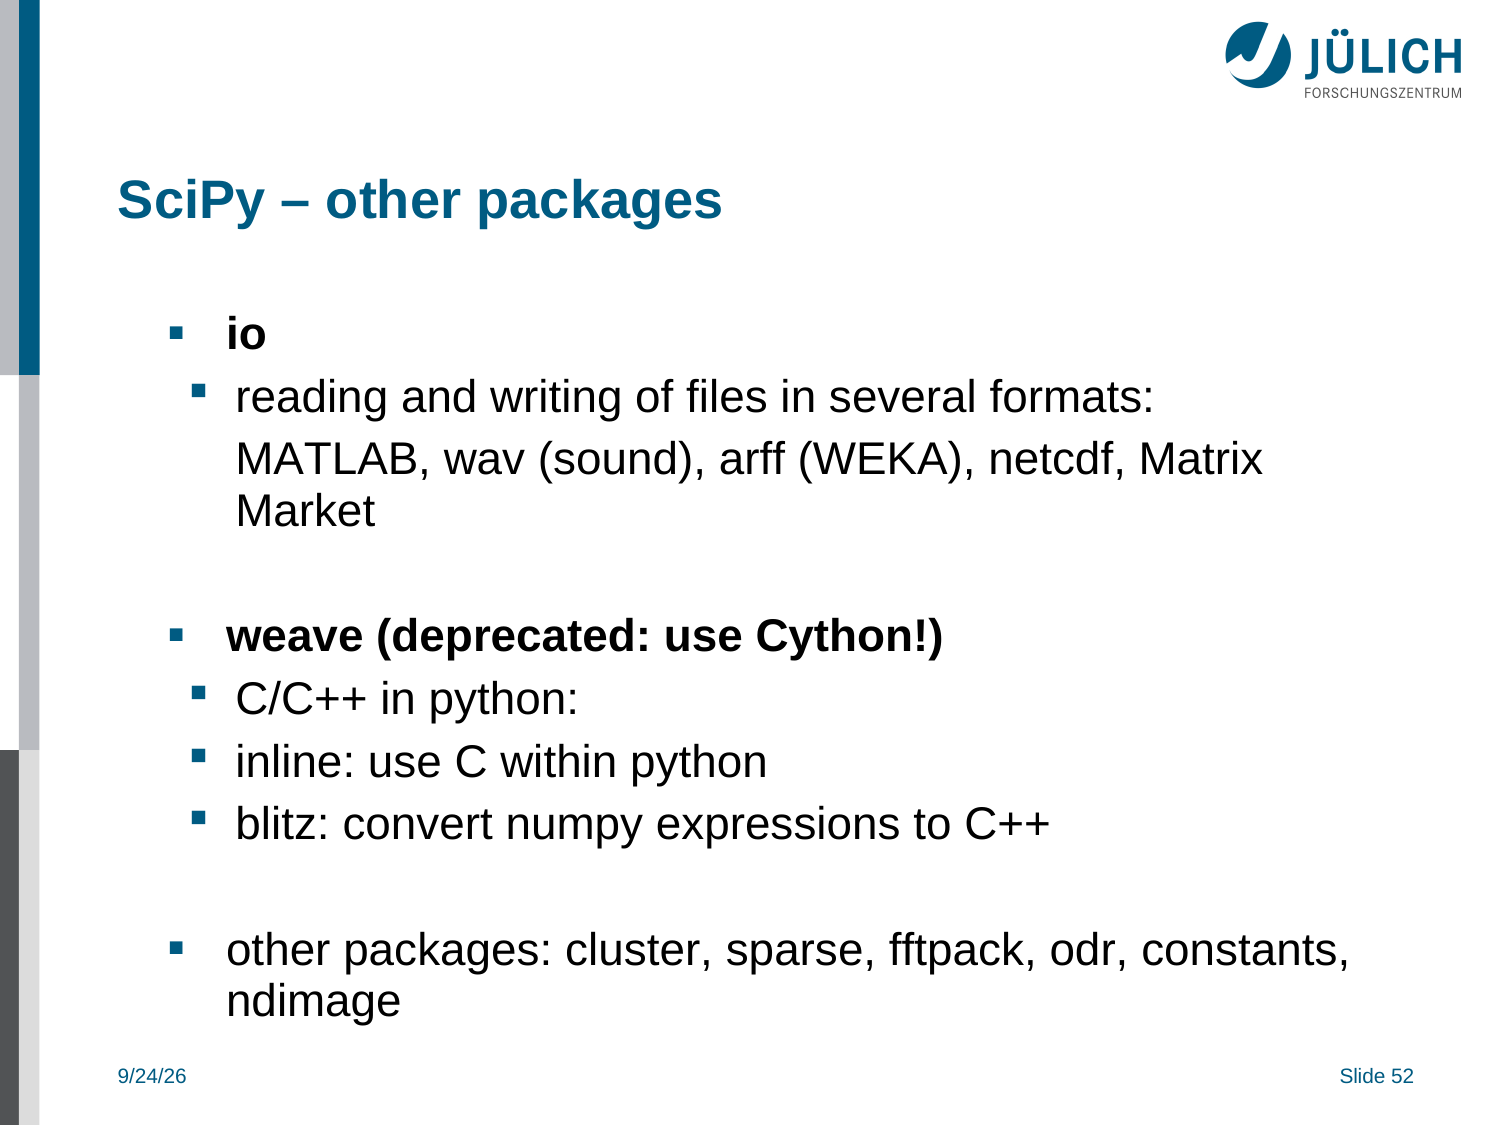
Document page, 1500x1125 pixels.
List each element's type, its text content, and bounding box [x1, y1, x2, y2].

picture [1224, 20, 1461, 98]
list io reading and writing of files in several formats: MATLAB, wav (sound), arff (WEKA), netcdf, Matrix Market weave (deprecated: use Cython!) C/C++ in python: inline: use C within python blitz: convert numpy expressions to C++ other packages: cluster, sparse, fftpack, odr, constants, ndimage [113, 308, 1389, 1032]
title SciPy – other packages [117, 105, 1393, 294]
